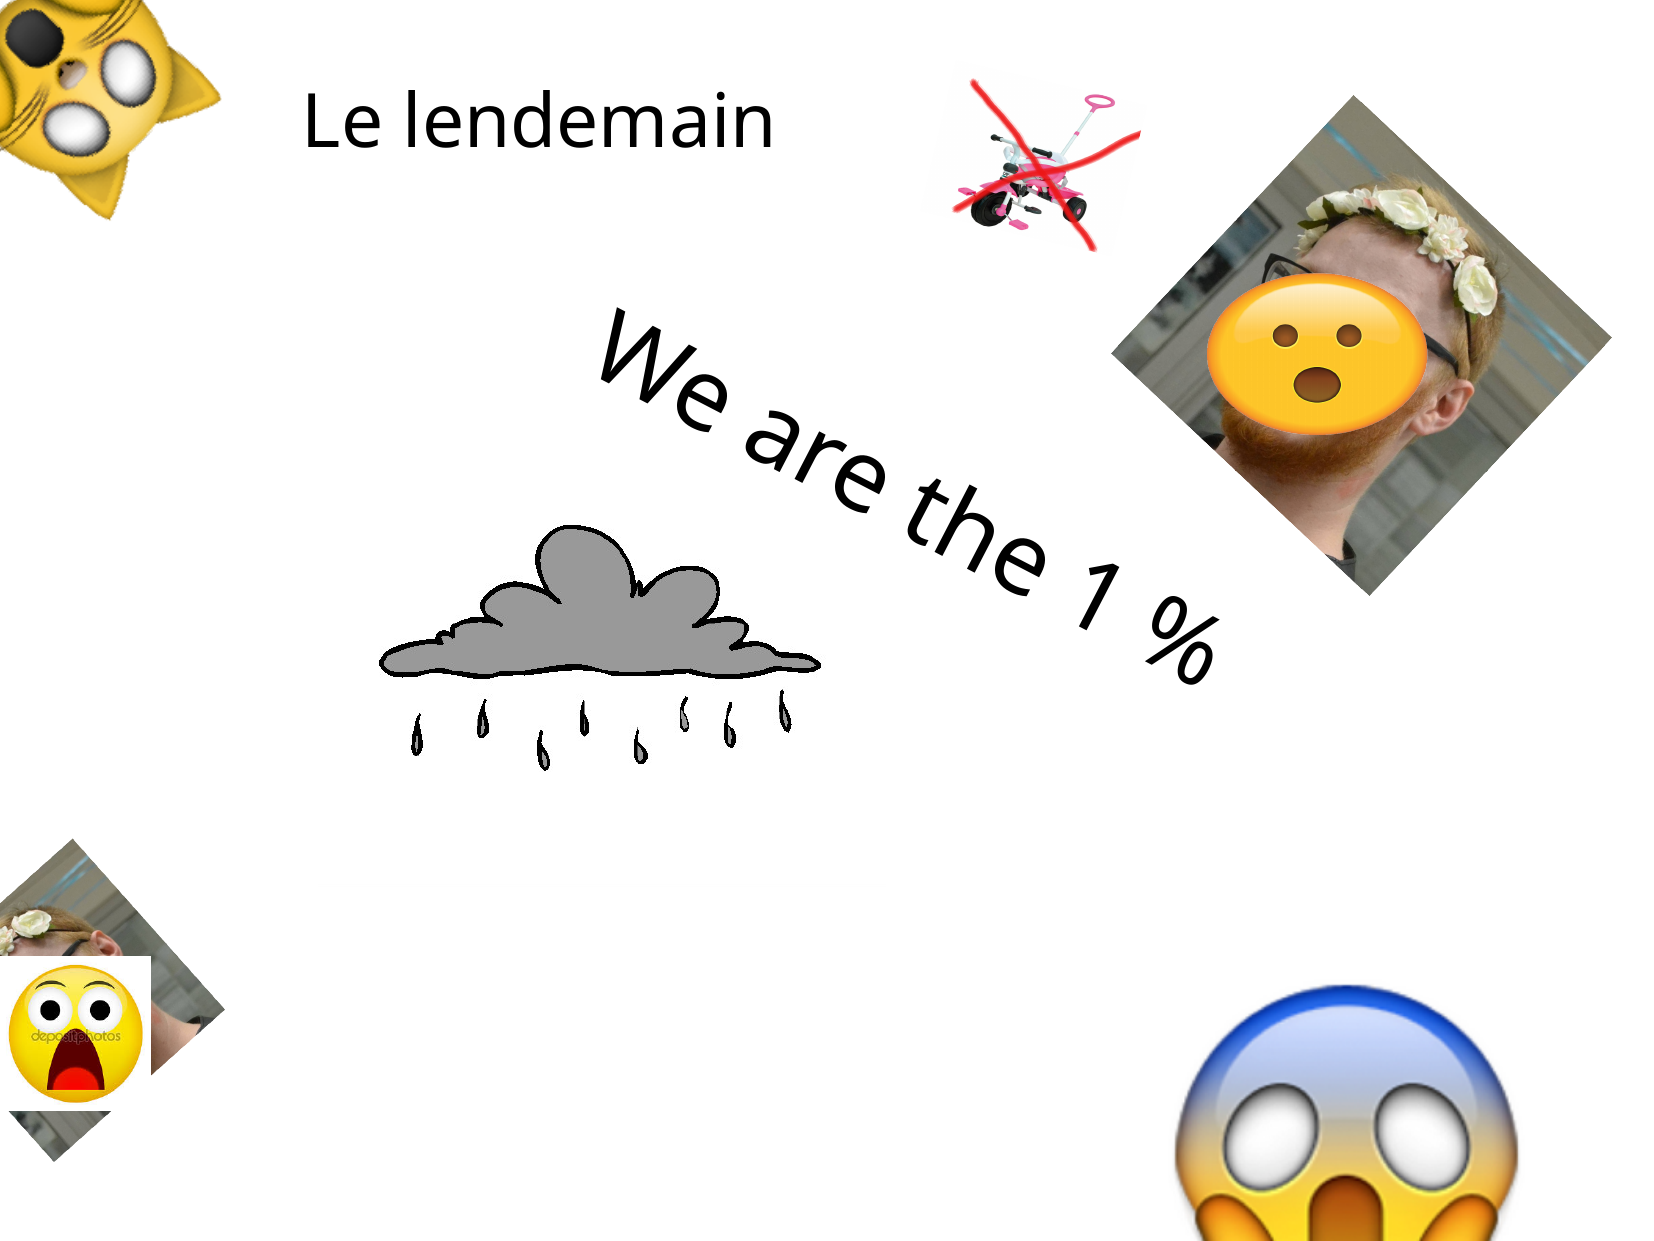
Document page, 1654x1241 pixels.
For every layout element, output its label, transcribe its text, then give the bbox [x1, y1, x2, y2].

picture [0, 0, 258, 259]
text_box Le lendemain [287, 59, 823, 180]
picture [920, 60, 1147, 256]
picture [318, 425, 886, 888]
picture [0, 838, 225, 1162]
text_box We are the 1 % [551, 261, 1330, 766]
picture [1110, 94, 1612, 596]
picture [1147, 968, 1548, 1241]
